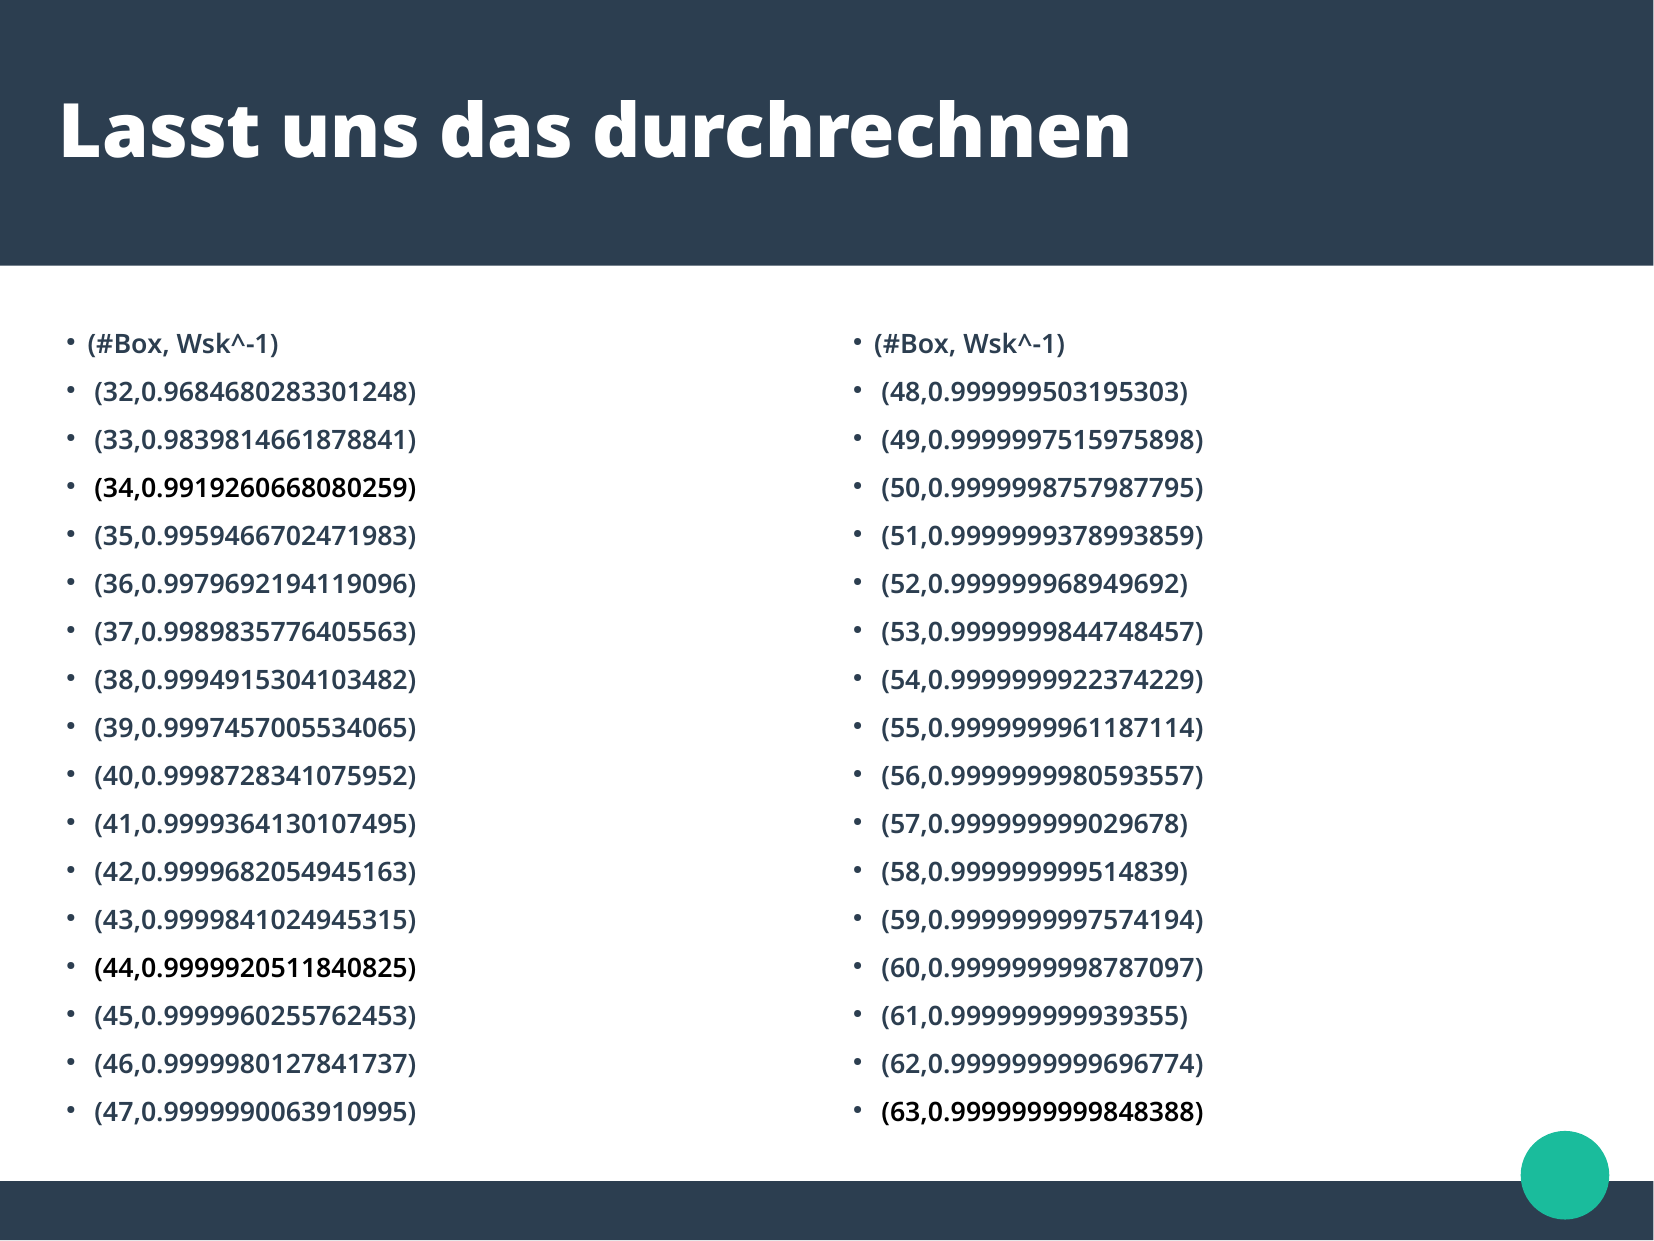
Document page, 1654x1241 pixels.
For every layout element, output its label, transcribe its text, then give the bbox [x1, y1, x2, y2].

list (#Box, Wsk^-1) (32,0.9684680283301248) (33,0.9839814661878841) (34,0.9919260668080259) (35,0.9959466702471983) (36,0.9979692194119096) (37,0.9989835776405563) (38,0.9994915304103482) (39,0.9997457005534065) (40,0.9998728341075952) (41,0.9999364130107495) (42,0.9999682054945163) (43,0.9999841024945315) (44,0.9999920511840825) (45,0.9999960255762453) (46,0.9999980127841737) (47,0.9999990063910995) [59, 324, 809, 1152]
title Lasst uns das durchrechnen [59, 49, 1595, 207]
list (#Box, Wsk^-1) (48,0.999999503195303) (49,0.9999997515975898) (50,0.9999998757987795) (51,0.9999999378993859) (52,0.999999968949692) (53,0.9999999844748457) (54,0.9999999922374229) (55,0.9999999961187114) (56,0.9999999980593557) (57,0.999999999029678) (58,0.999999999514839) (59,0.9999999997574194) (60,0.9999999998787097) (61,0.999999999939355) (62,0.9999999999696774) (63,0.9999999999848388) [845, 324, 1596, 1152]
